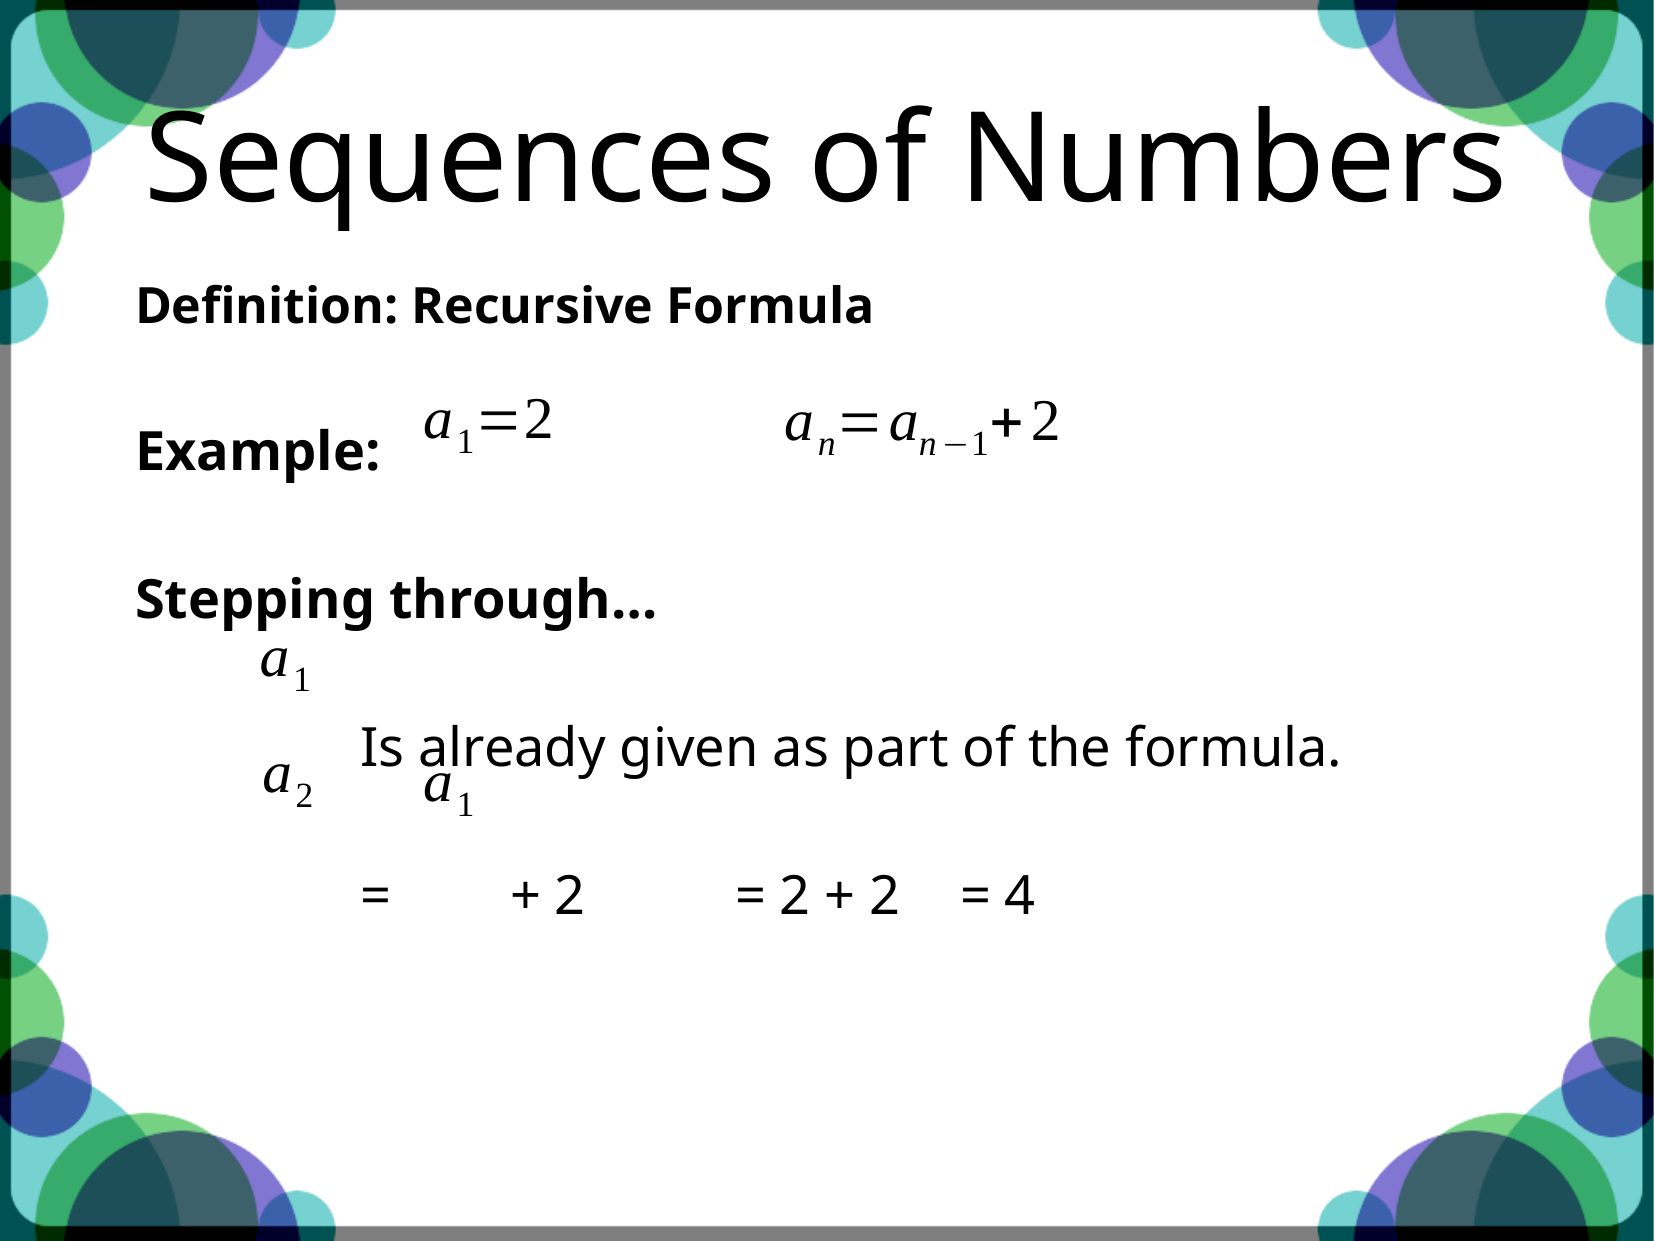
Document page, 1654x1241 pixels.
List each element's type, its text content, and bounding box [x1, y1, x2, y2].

chart [408, 750, 488, 825]
title Sequences of Numbers [82, 49, 1571, 257]
chart [769, 388, 1074, 463]
chart [247, 741, 327, 816]
picture [0, 0, 1654, 1241]
chart [408, 387, 569, 462]
chart [244, 624, 324, 699]
text_box Definition: Recursive Formula Example: Stepping through… Is already given as part of the formula. = + 2 = 2 + 2 = 4 [135, 270, 1531, 1056]
